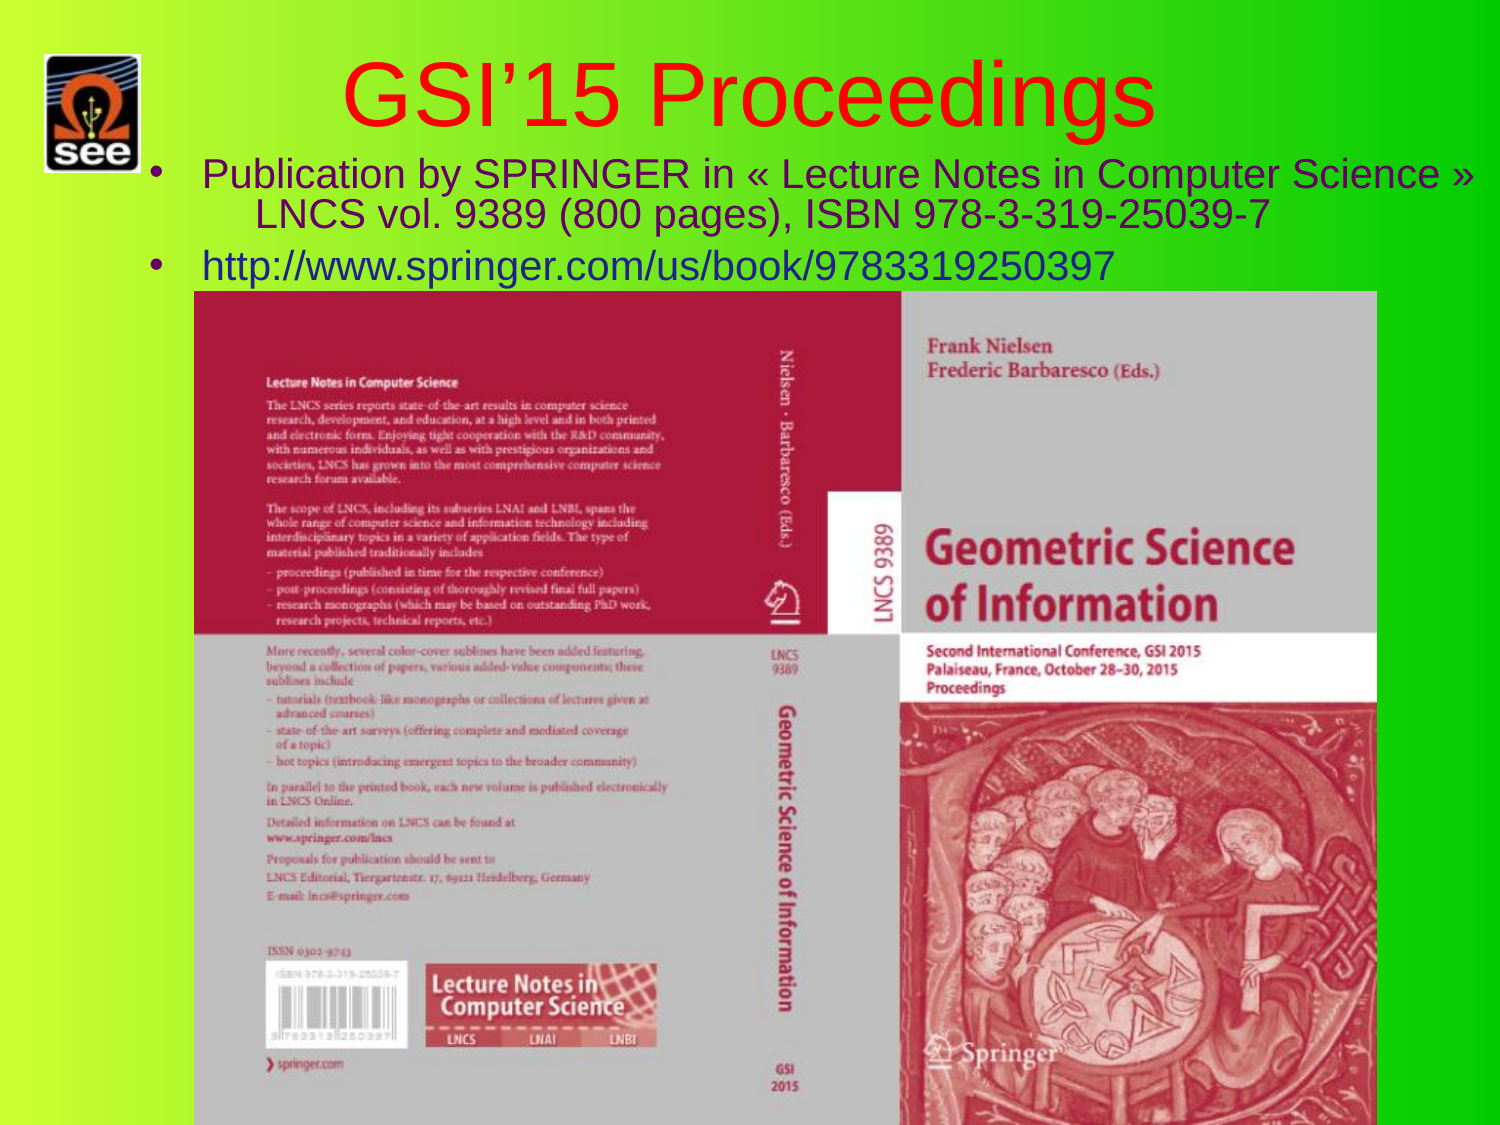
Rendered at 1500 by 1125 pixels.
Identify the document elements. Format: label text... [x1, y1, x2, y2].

text_box Publication by SPRINGER in « Lecture Notes in Computer Science » LNCS vol. 9389 (800 pages), ISBN 978-3-319-25039-7 http://www.springer.com/us/book/9783319250397 [134, 148, 1500, 973]
picture [194, 291, 1377, 1125]
text_box GSI’15 Proceedings [75, 0, 1426, 184]
